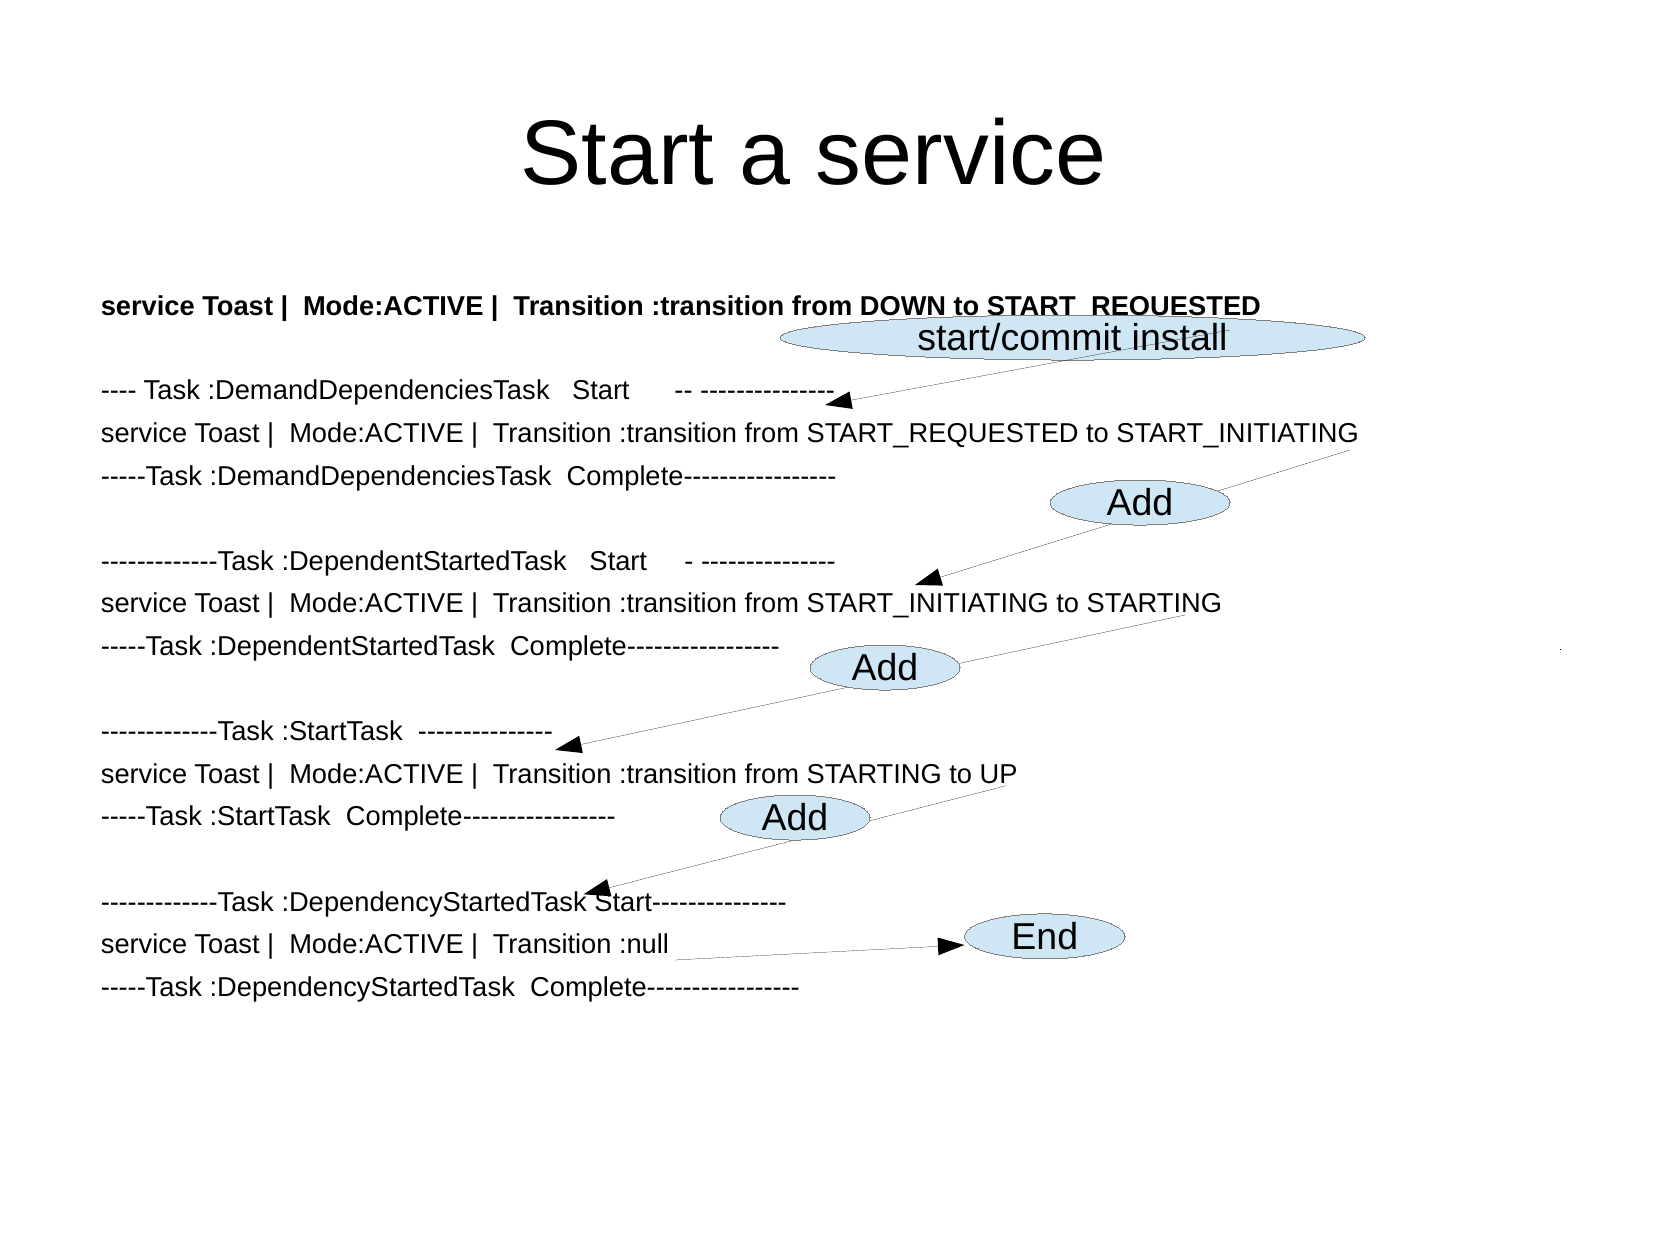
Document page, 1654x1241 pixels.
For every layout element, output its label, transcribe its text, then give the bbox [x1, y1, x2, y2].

text_box End [964, 913, 1126, 959]
text_box Add [810, 645, 961, 691]
list service Toast | Mode:ACTIVE | Transition :transition from DOWN to START_REQUESTED ---- Task :DemandDependenciesTask Start -- --------------- service Toast | Mode:ACTIVE | Transition :transition from START_REQUESTED to START_INITIATING -----Task :DemandDependenciesTask Complete----------------- -------------Task :DependentStartedTask Start - --------------- service Toast | Mode:ACTIVE | Transition :transition from START_INITIATING to STARTING -----Task :DependentStartedTask Complete----------------- -------------Task :StartTask --------------- service Toast | Mode:ACTIVE | Transition :transition from STARTING to UP -----Task :StartTask Complete----------------- -------------Task :DependencyStartedTask Start--------------- service Toast | Mode:ACTIVE | Transition :null -----Task :DependencyStartedTask Complete----------------- [71, 290, 1561, 1010]
text_box start/commit install [780, 315, 1366, 361]
title Start a service [82, 49, 1571, 257]
text_box Add [720, 795, 871, 841]
text_box Add [1050, 480, 1231, 526]
